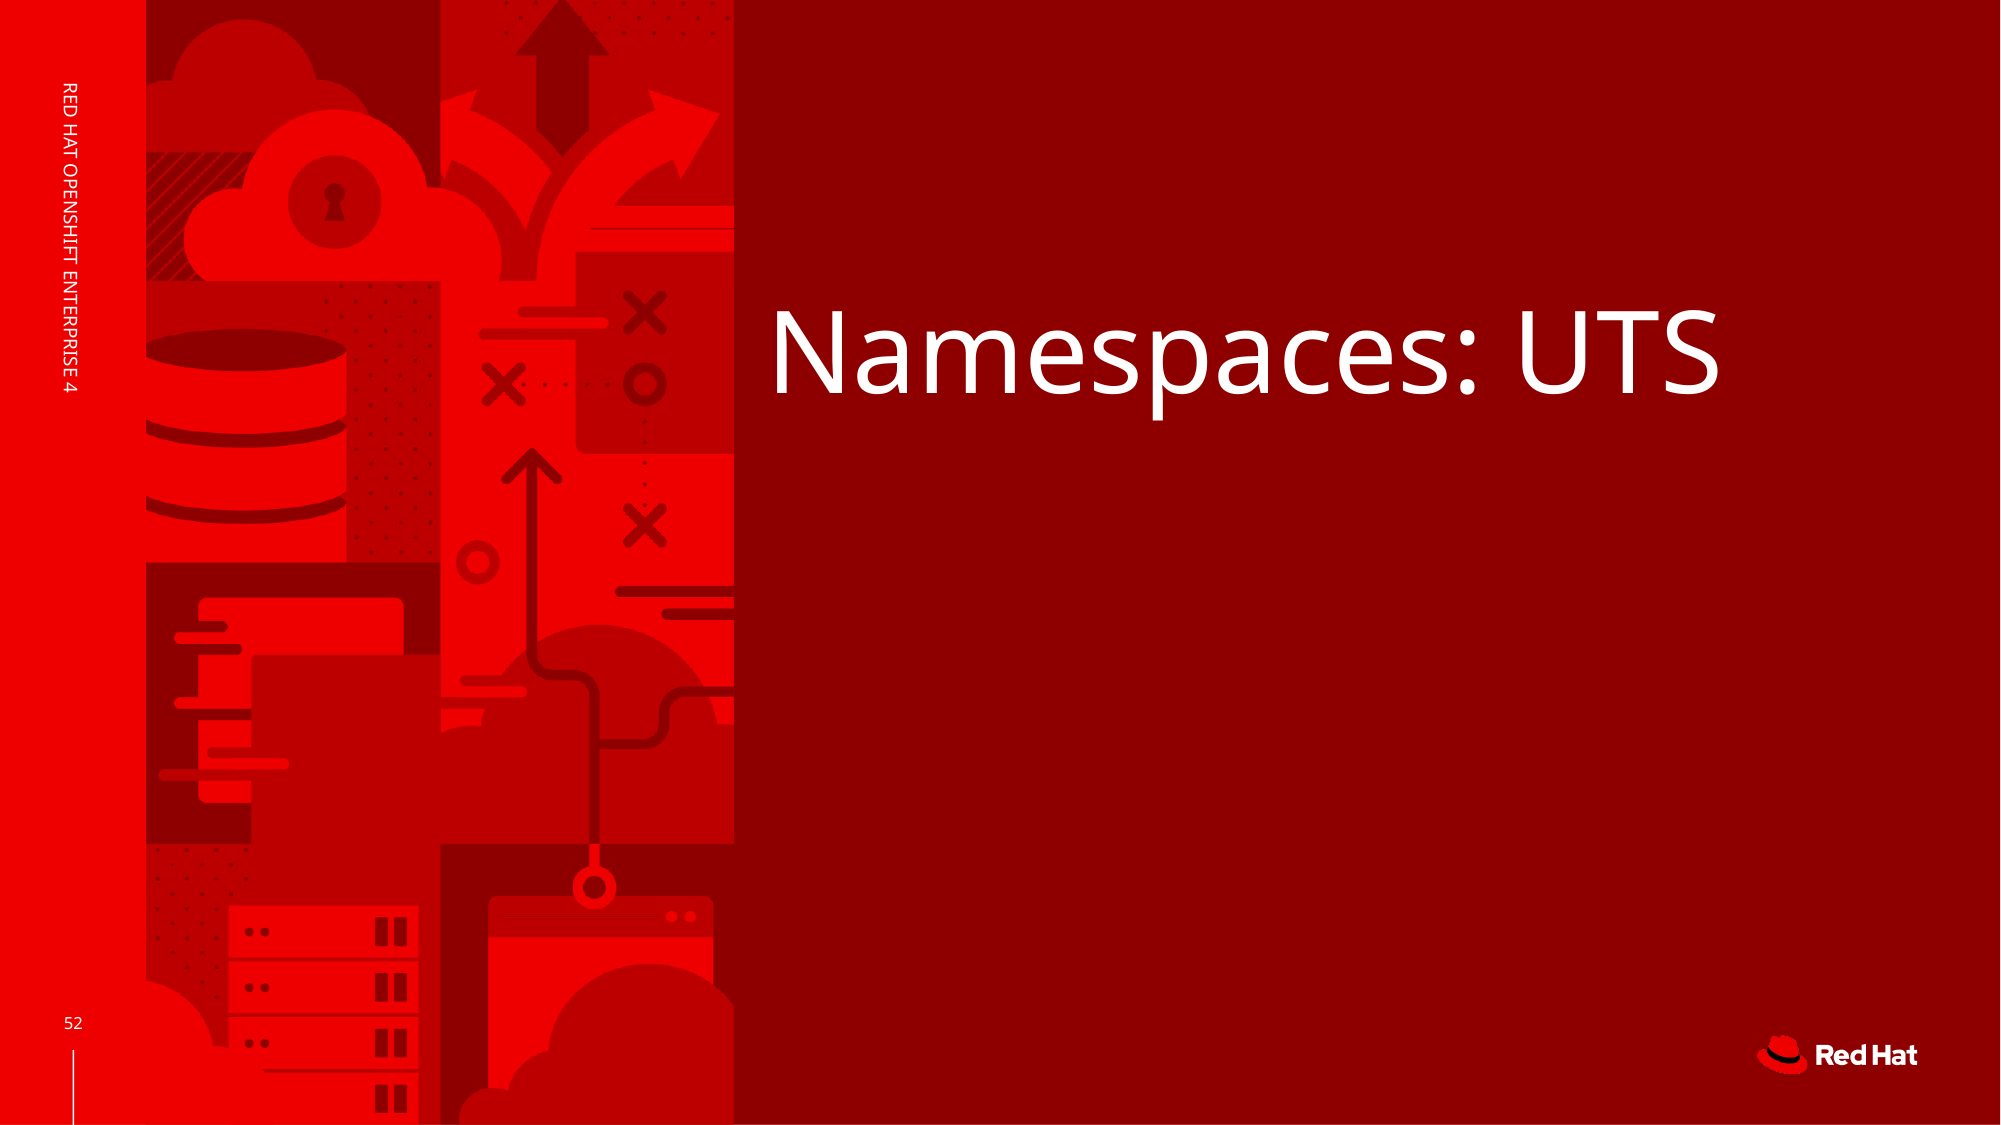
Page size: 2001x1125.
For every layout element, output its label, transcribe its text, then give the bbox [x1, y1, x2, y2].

picture [0, 0, 2001, 1125]
subtitle RED HAT OPENSHIFT ENTERPRISE 4 [0, 0, 144, 845]
title Namespaces: UTS [766, 267, 1858, 905]
slide_number <number> [13, 1012, 134, 1036]
